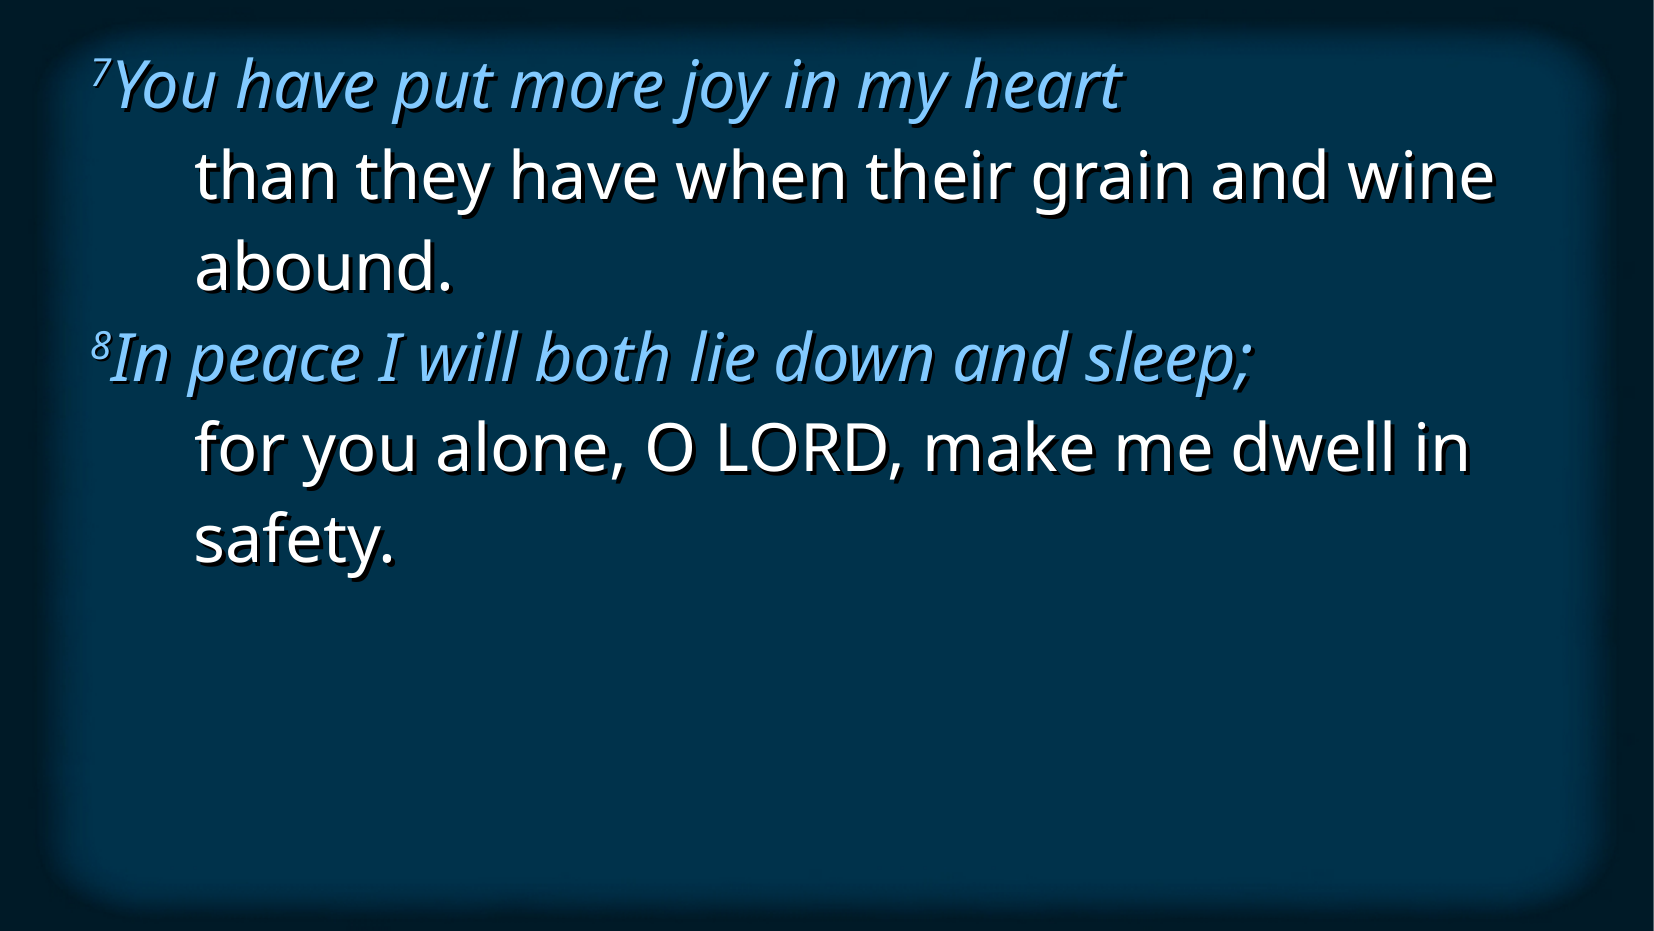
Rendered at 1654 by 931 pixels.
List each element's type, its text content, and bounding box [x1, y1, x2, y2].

picture [0, 0, 1654, 931]
text_box 7You have put more joy in my heart than they have when their grain and wine abound. 8In peace I will both lie down and sleep; for you alone, O LORD, make me dwell in safety. [75, 30, 1576, 578]
